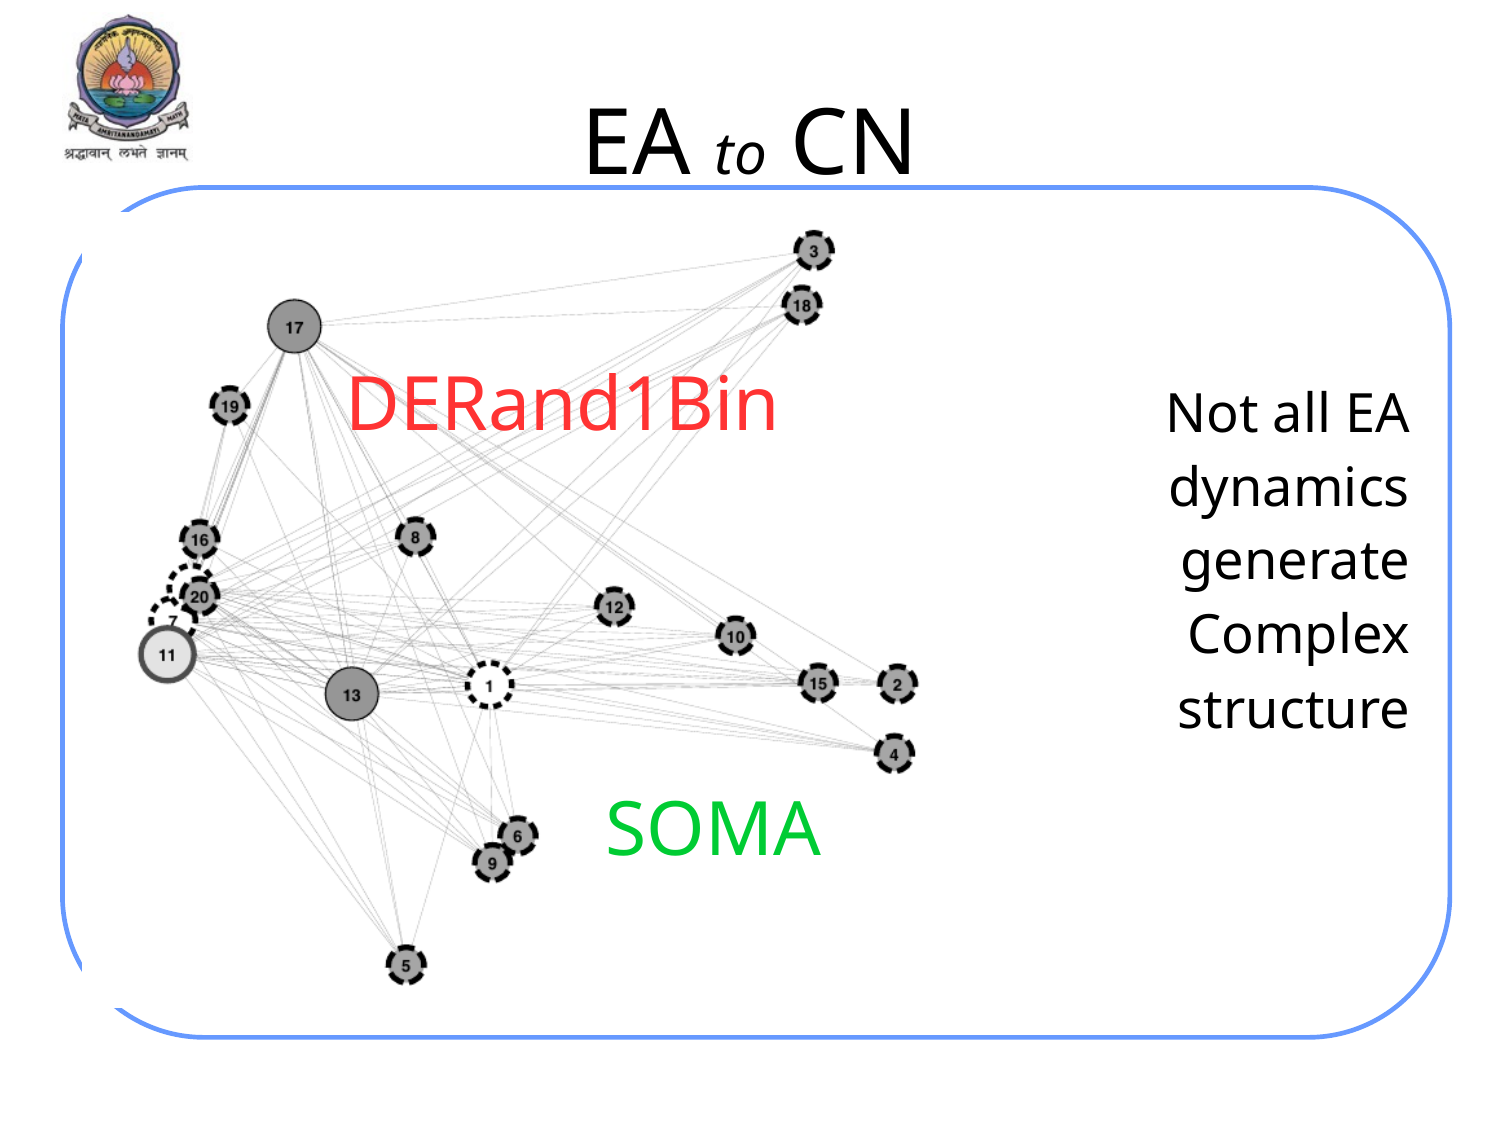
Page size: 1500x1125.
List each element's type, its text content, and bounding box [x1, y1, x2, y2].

text_box Not all EA dynamics generate Complex structure [1074, 366, 1425, 949]
picture [82, 212, 958, 1008]
text_box SOMA [590, 767, 851, 885]
picture [62, 12, 193, 163]
title EA to CN [75, 44, 1425, 233]
text_box DERand1Bin [330, 342, 875, 532]
